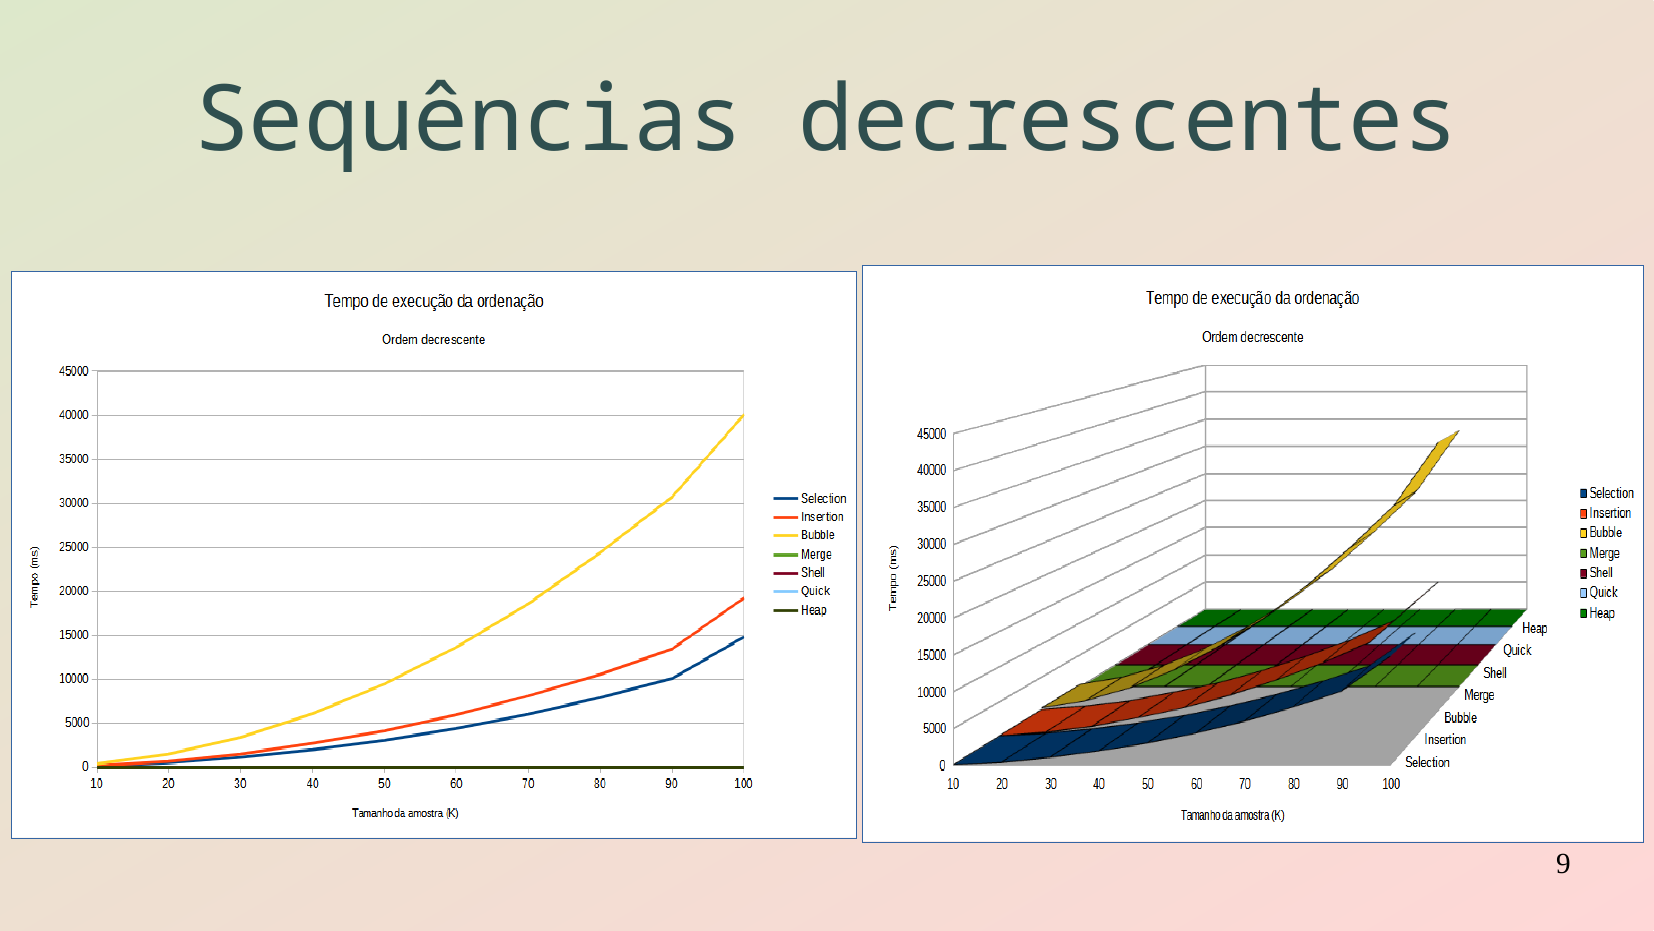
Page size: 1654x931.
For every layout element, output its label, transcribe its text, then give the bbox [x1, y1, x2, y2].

picture [11, 271, 857, 839]
picture [862, 265, 1644, 843]
title Sequências decrescentes [82, 37, 1571, 193]
